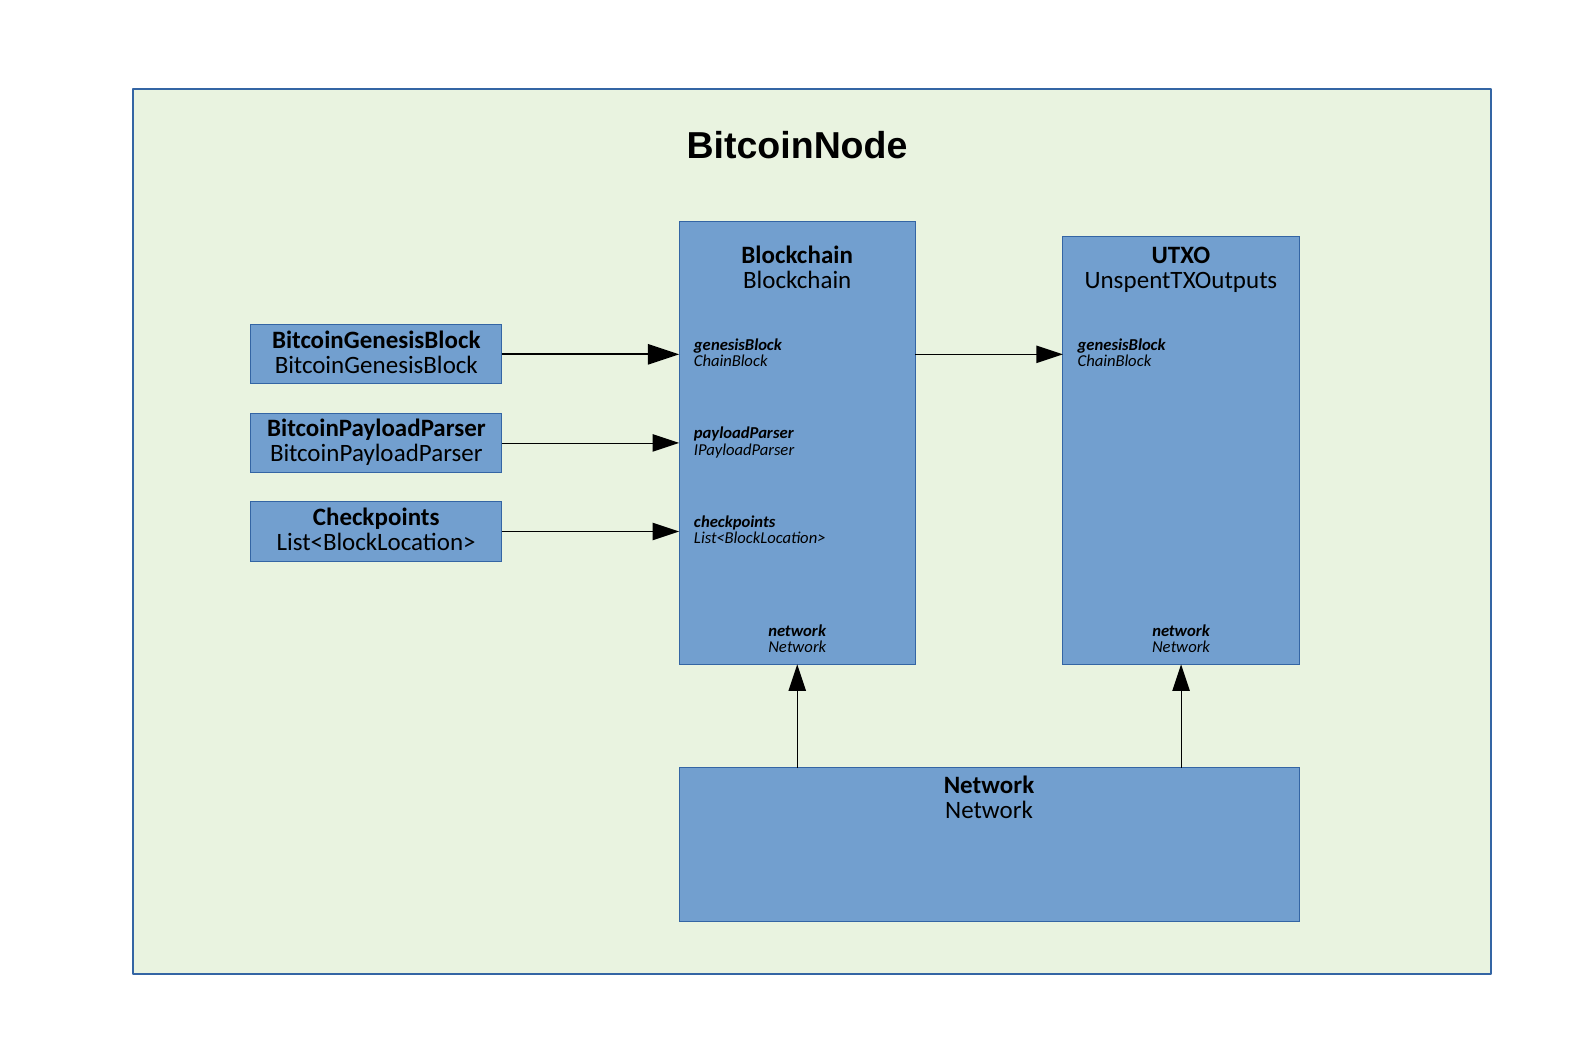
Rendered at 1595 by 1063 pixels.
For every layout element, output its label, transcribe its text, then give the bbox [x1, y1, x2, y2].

text_box UTXO UnspentTXOutputs [1062, 237, 1300, 303]
text_box BitcoinNode [655, 117, 939, 175]
text_box [132, 88, 1492, 975]
text_box BitcoinGenesisBlock BitcoinGenesisBlock [250, 321, 502, 387]
text_box checkpoints List<BlockLocation> [679, 501, 857, 562]
text_box BitcoinPayloadParser BitcoinPayloadParser [250, 410, 502, 476]
text_box Checkpoints List<BlockLocation> [250, 499, 502, 564]
text_box Blockchain Blockchain [679, 237, 916, 303]
text_box genesisBlock ChainBlock [1062, 324, 1182, 384]
text_box payloadParser IPayloadParser [679, 413, 813, 473]
text_box Network Network [847, 767, 1131, 833]
text_box network Network [708, 616, 886, 665]
text_box network Network [1092, 616, 1270, 665]
text_box genesisBlock ChainBlock [679, 324, 798, 384]
